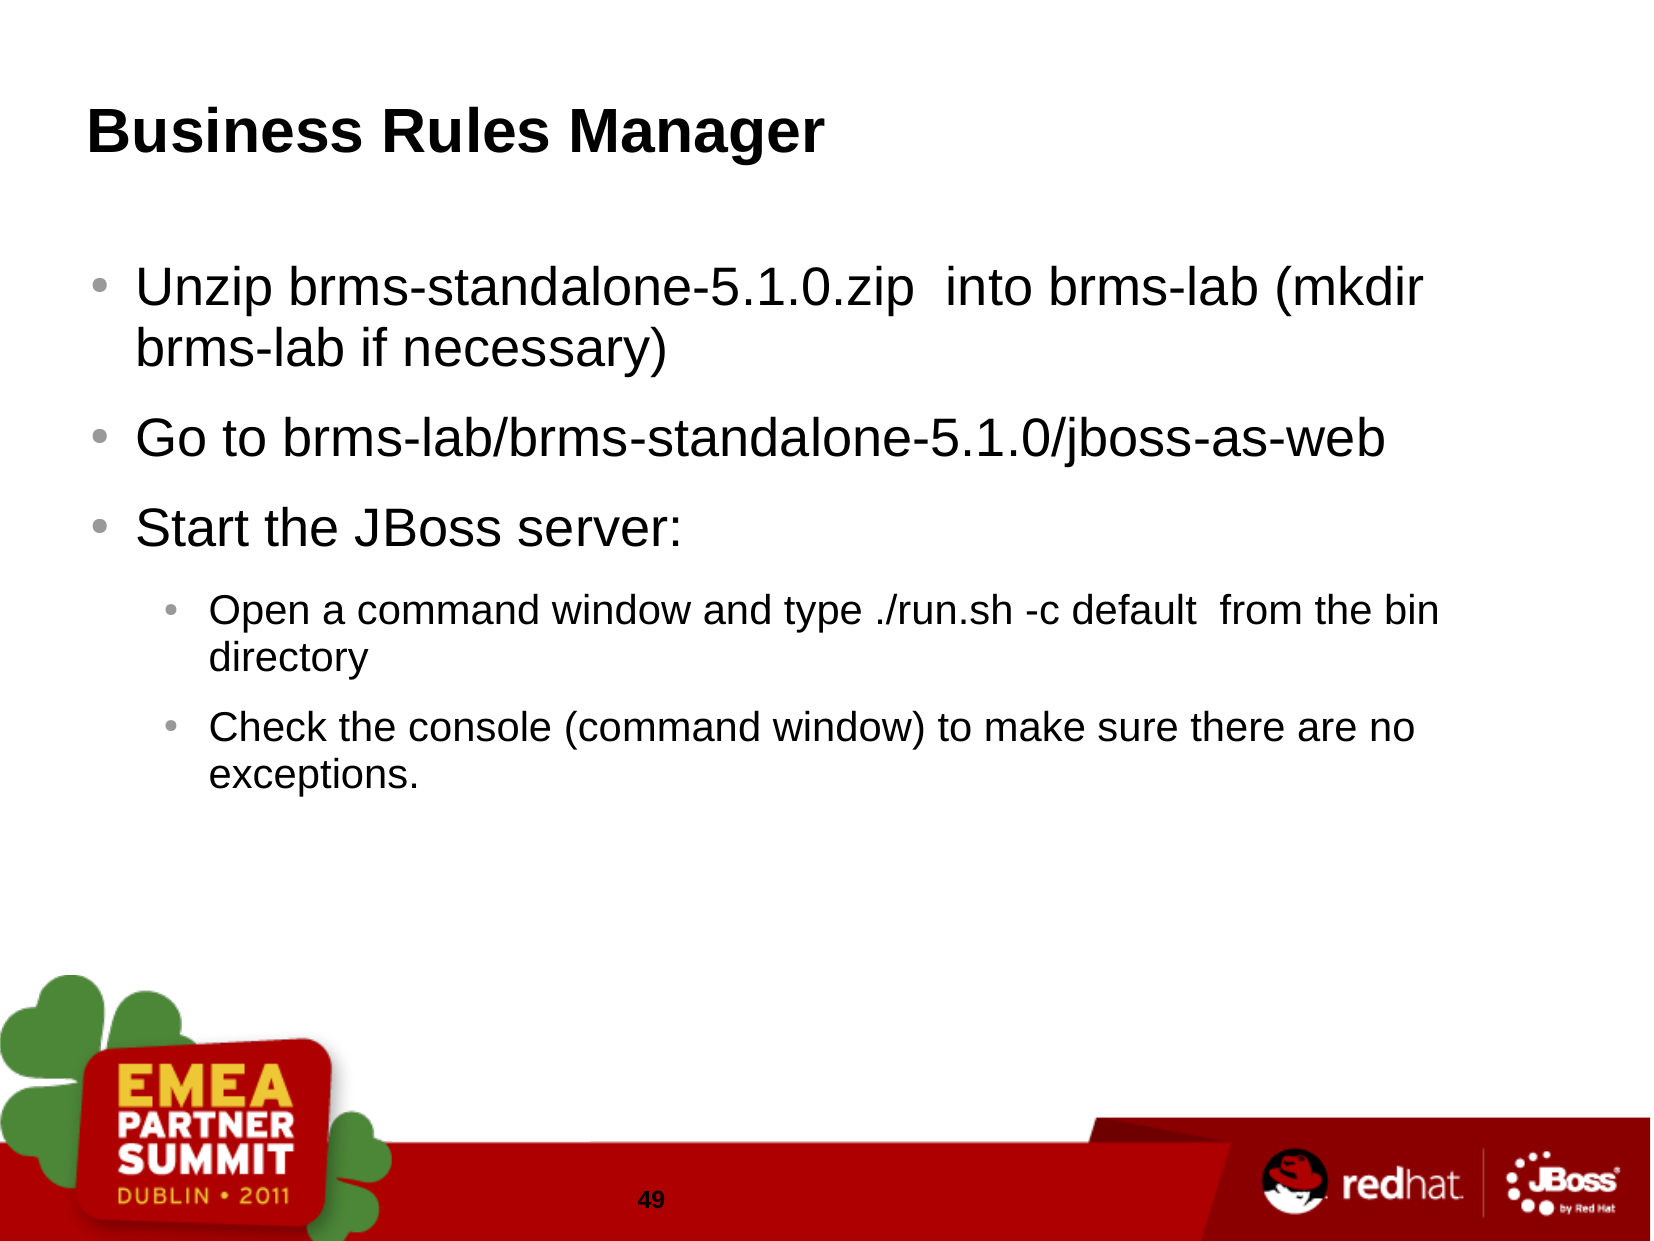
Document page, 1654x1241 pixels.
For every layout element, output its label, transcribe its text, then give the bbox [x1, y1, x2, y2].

picture [0, 975, 1651, 1241]
title Business Rules Manager [86, 37, 1576, 226]
list Unzip brms-standalone-5.1.0.zip into brms-lab (mkdir brms-lab if necessary) Go to brms-lab/brms-standalone-5.1.0/jboss-as-web Start the JBoss server: Open a command window and type ./run.sh -c default from the bin directory Check the console (command window) to make sure there are no exceptions. [75, 256, 1564, 1051]
